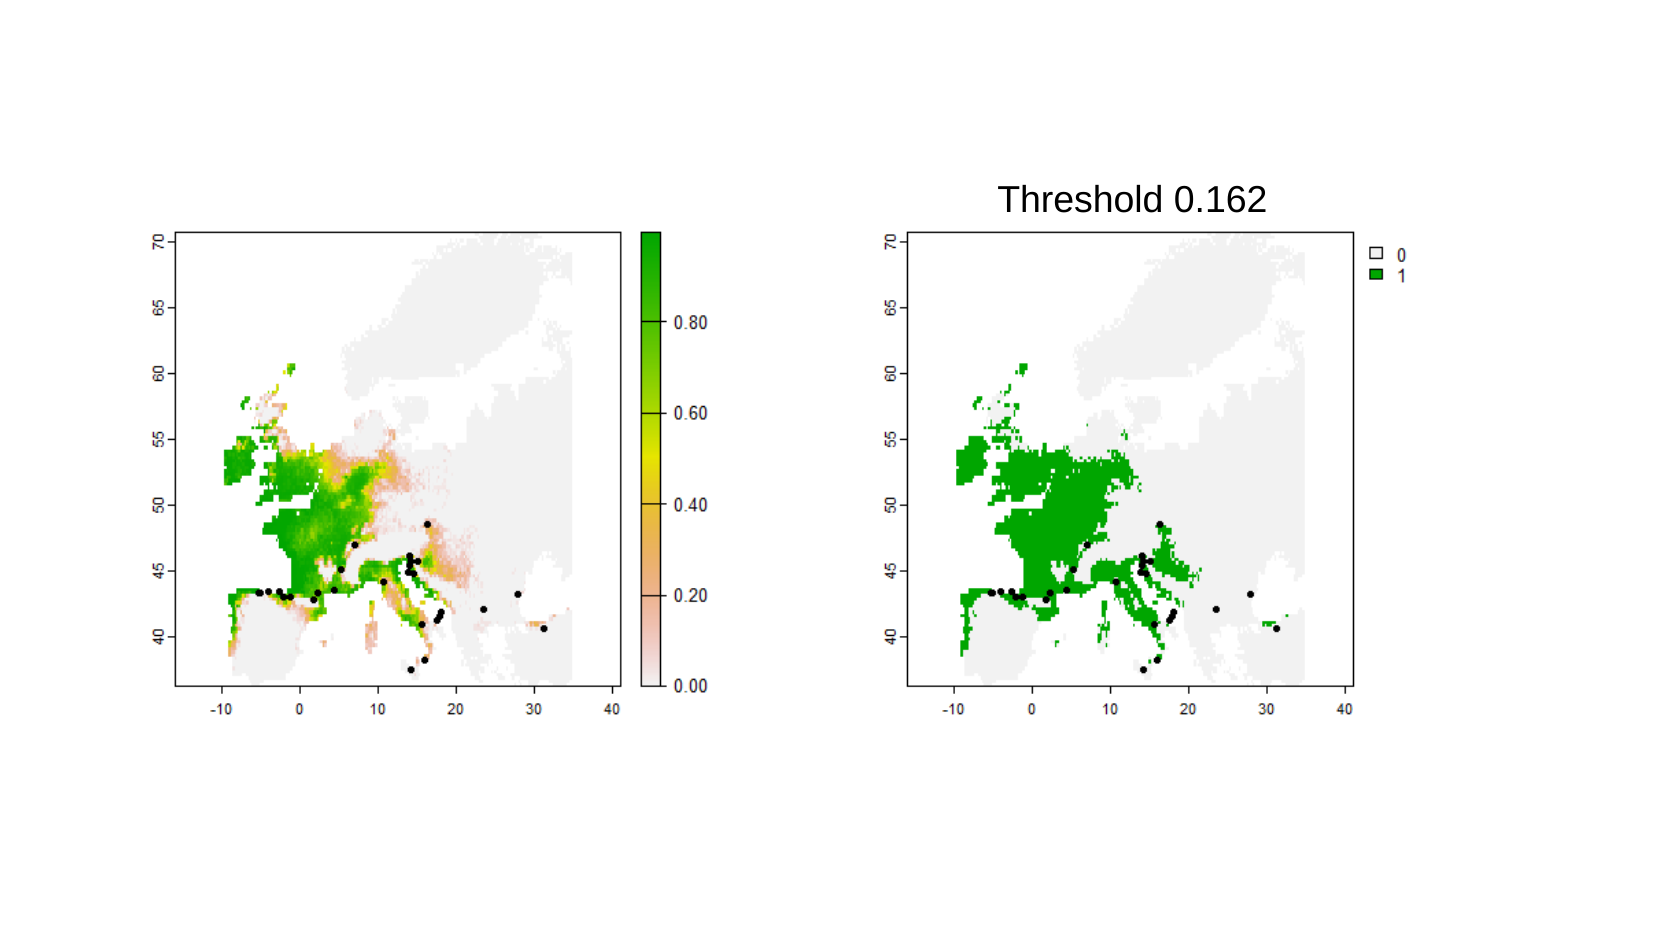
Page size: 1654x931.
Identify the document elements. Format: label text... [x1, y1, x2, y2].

picture [826, 177, 1541, 768]
picture [118, 177, 739, 768]
text_box Threshold 0.162 [947, 171, 1317, 231]
